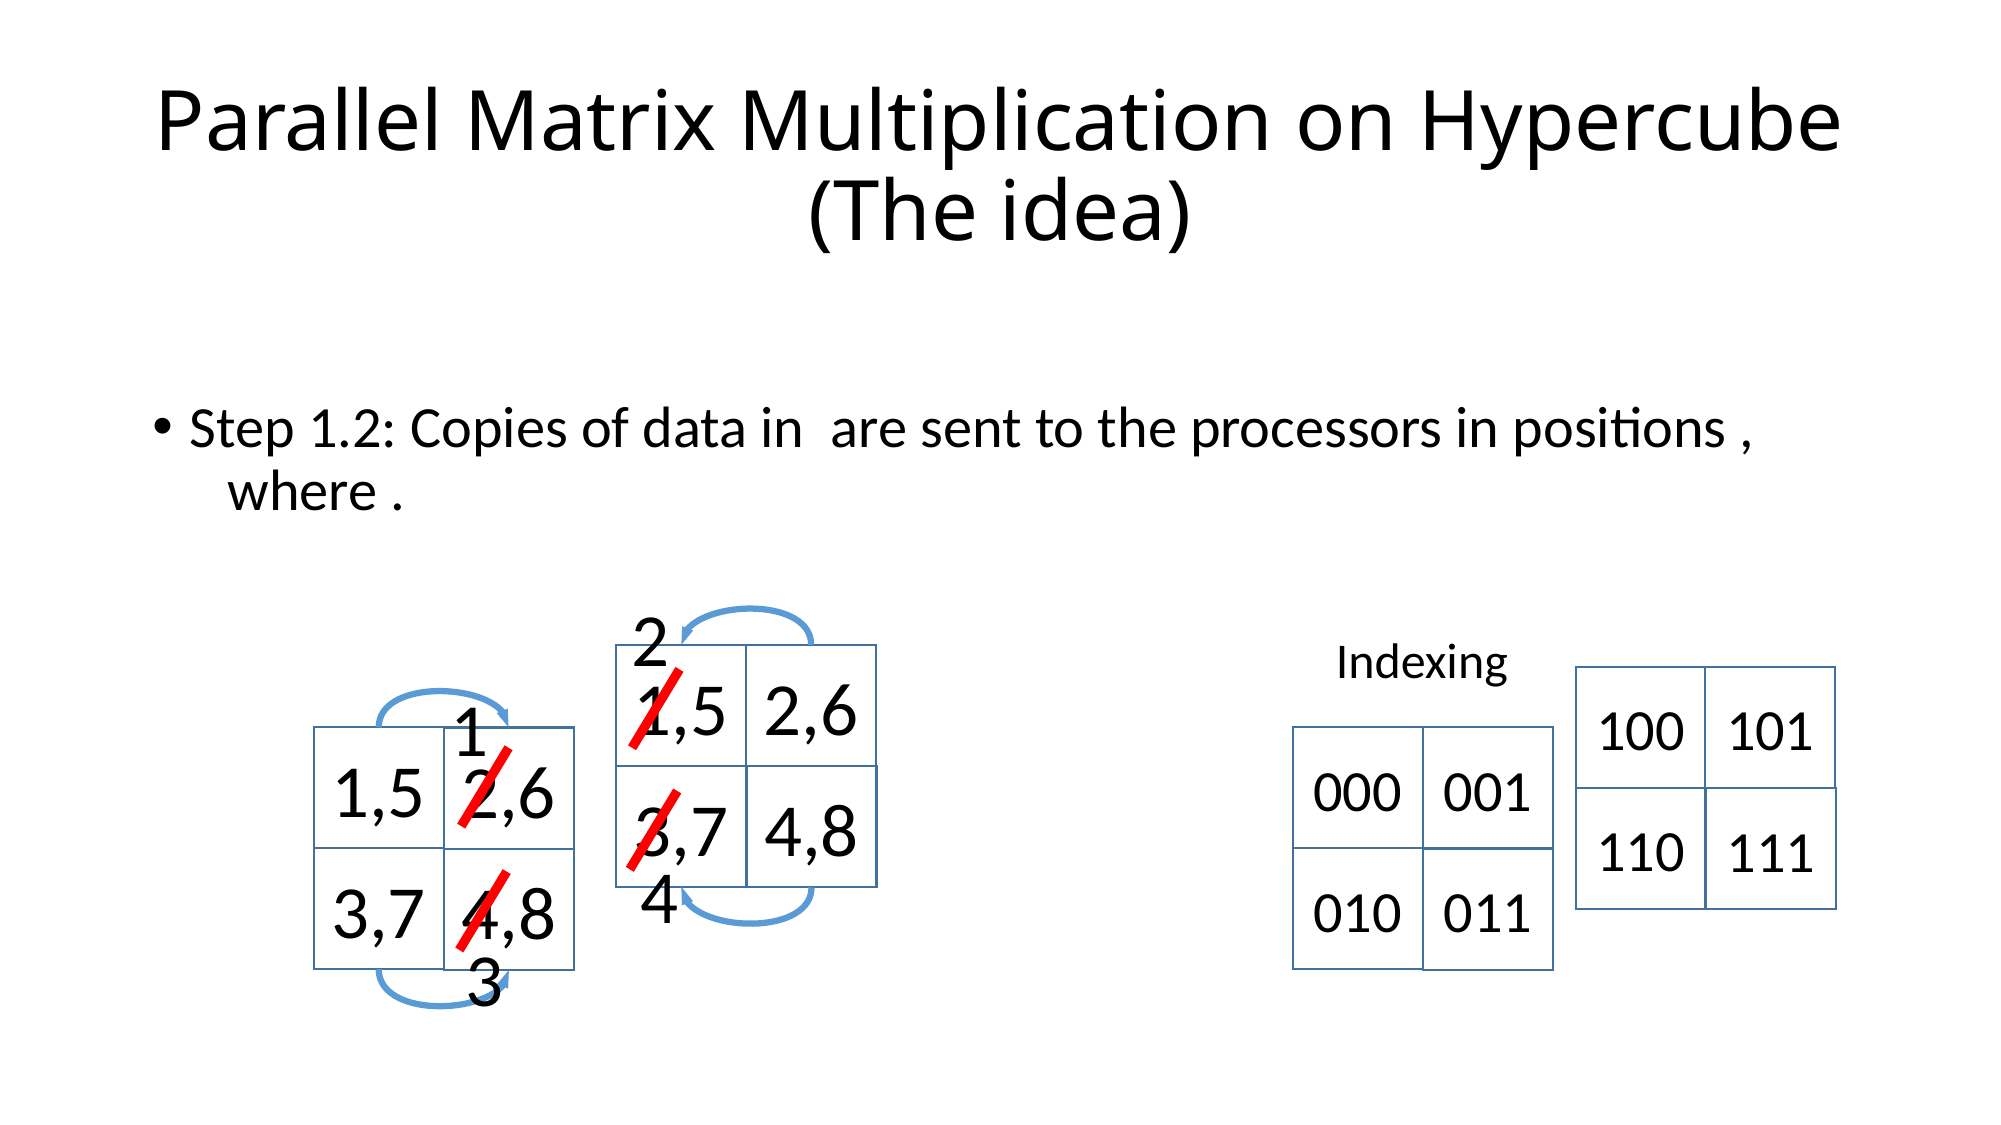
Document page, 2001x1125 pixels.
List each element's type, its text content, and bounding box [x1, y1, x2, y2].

text_box 2,6 [746, 645, 876, 766]
text_box 3,7 [616, 766, 746, 887]
text_box 1,5 [616, 645, 746, 766]
text_box 2,6 [444, 728, 574, 849]
text_box Indexing [1320, 621, 1525, 698]
text_box 1 [435, 673, 504, 781]
text_box 111 [1706, 788, 1836, 909]
text_box 001 [1423, 727, 1553, 848]
list Step 1.2: Copies of data in are sent to the processors in positions , where . [137, 299, 1863, 587]
text_box 4,8 [747, 766, 876, 887]
text_box 100 [1576, 667, 1705, 788]
text_box 4 [625, 841, 695, 948]
text_box 101 [1705, 667, 1835, 788]
title Parallel Matrix Multiplication on Hypercube (The idea) [137, 59, 1863, 278]
text_box 2 [616, 583, 685, 690]
text_box 3 [450, 924, 520, 1031]
text_box 3,7 [314, 848, 444, 969]
text_box 1,5 [314, 727, 444, 848]
text_box 000 [1293, 727, 1423, 848]
text_box 4,8 [444, 849, 574, 970]
text_box 010 [1293, 848, 1423, 969]
text_box 011 [1423, 849, 1553, 970]
text_box 110 [1576, 788, 1706, 909]
